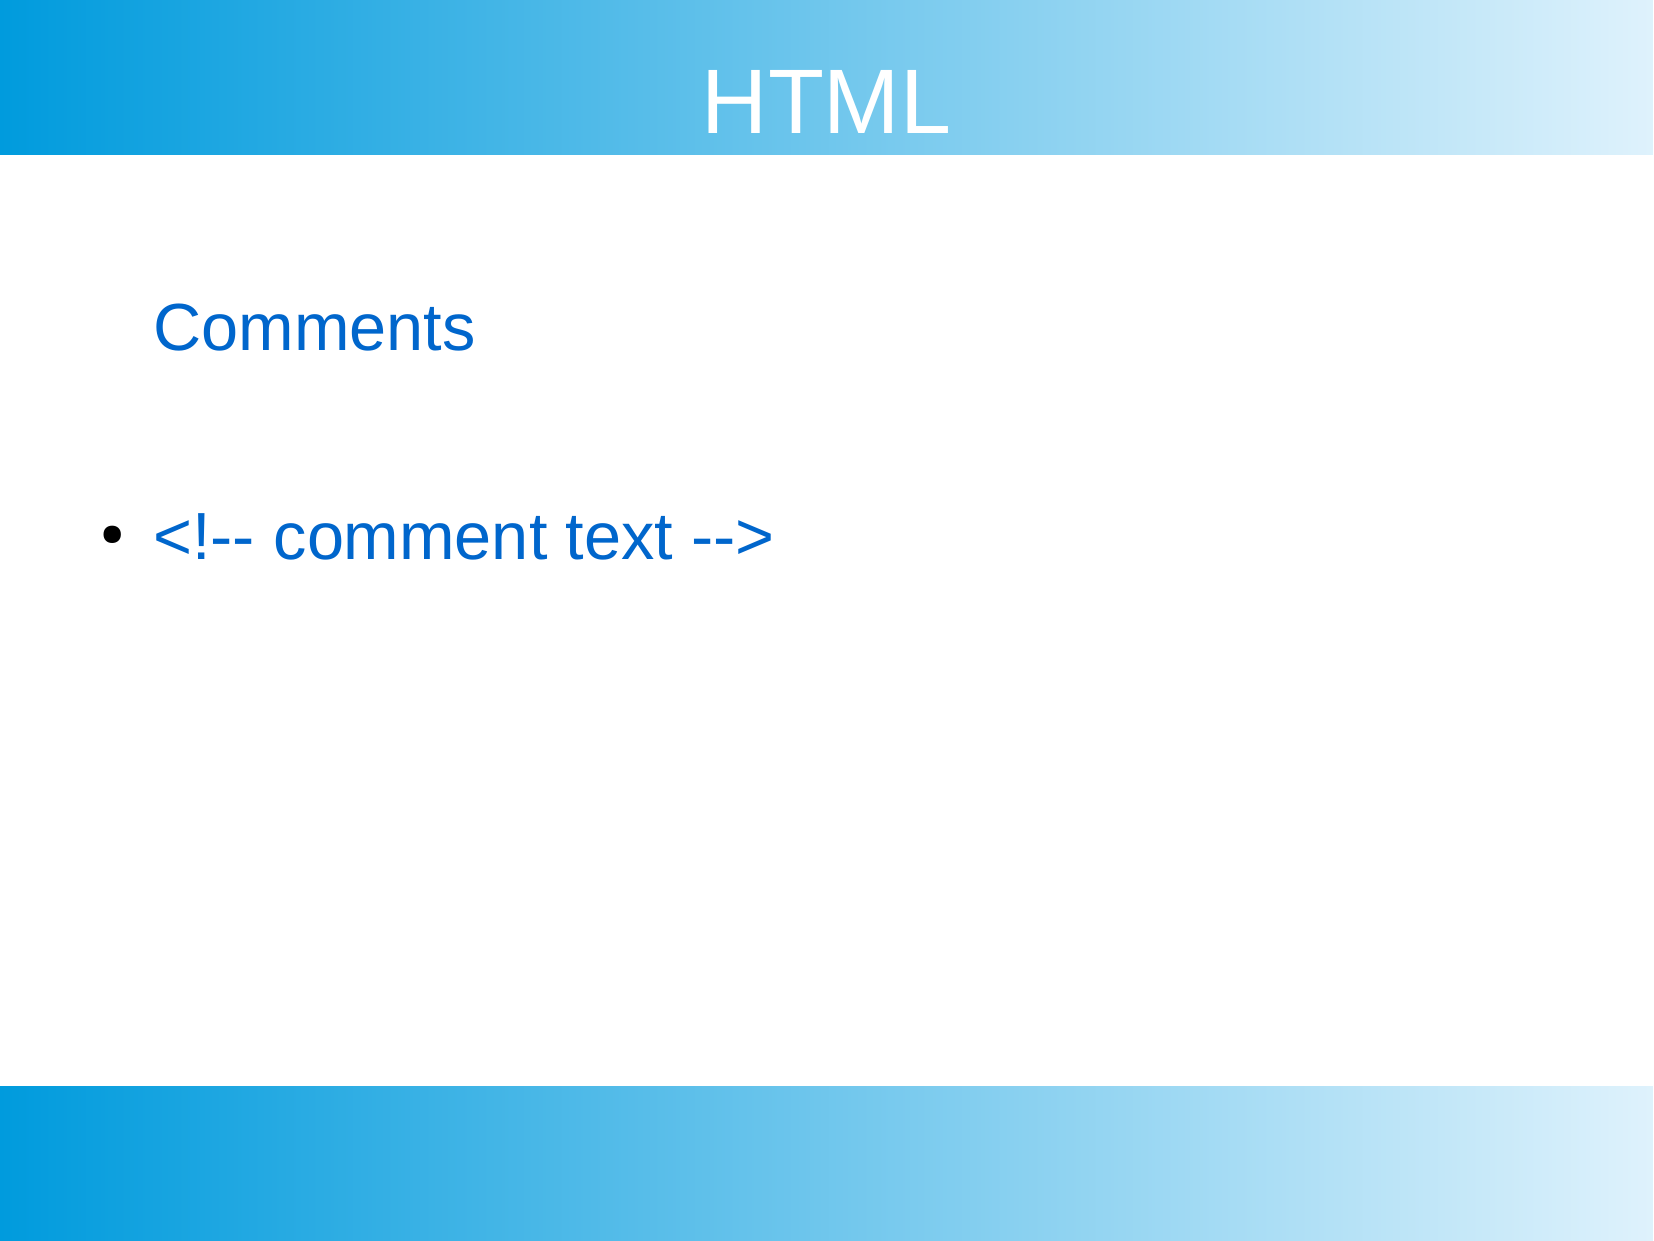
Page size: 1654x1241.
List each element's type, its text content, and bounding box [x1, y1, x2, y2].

list Comments <!-- comment text --> [82, 290, 1571, 1010]
title HTML [82, 49, 1571, 155]
